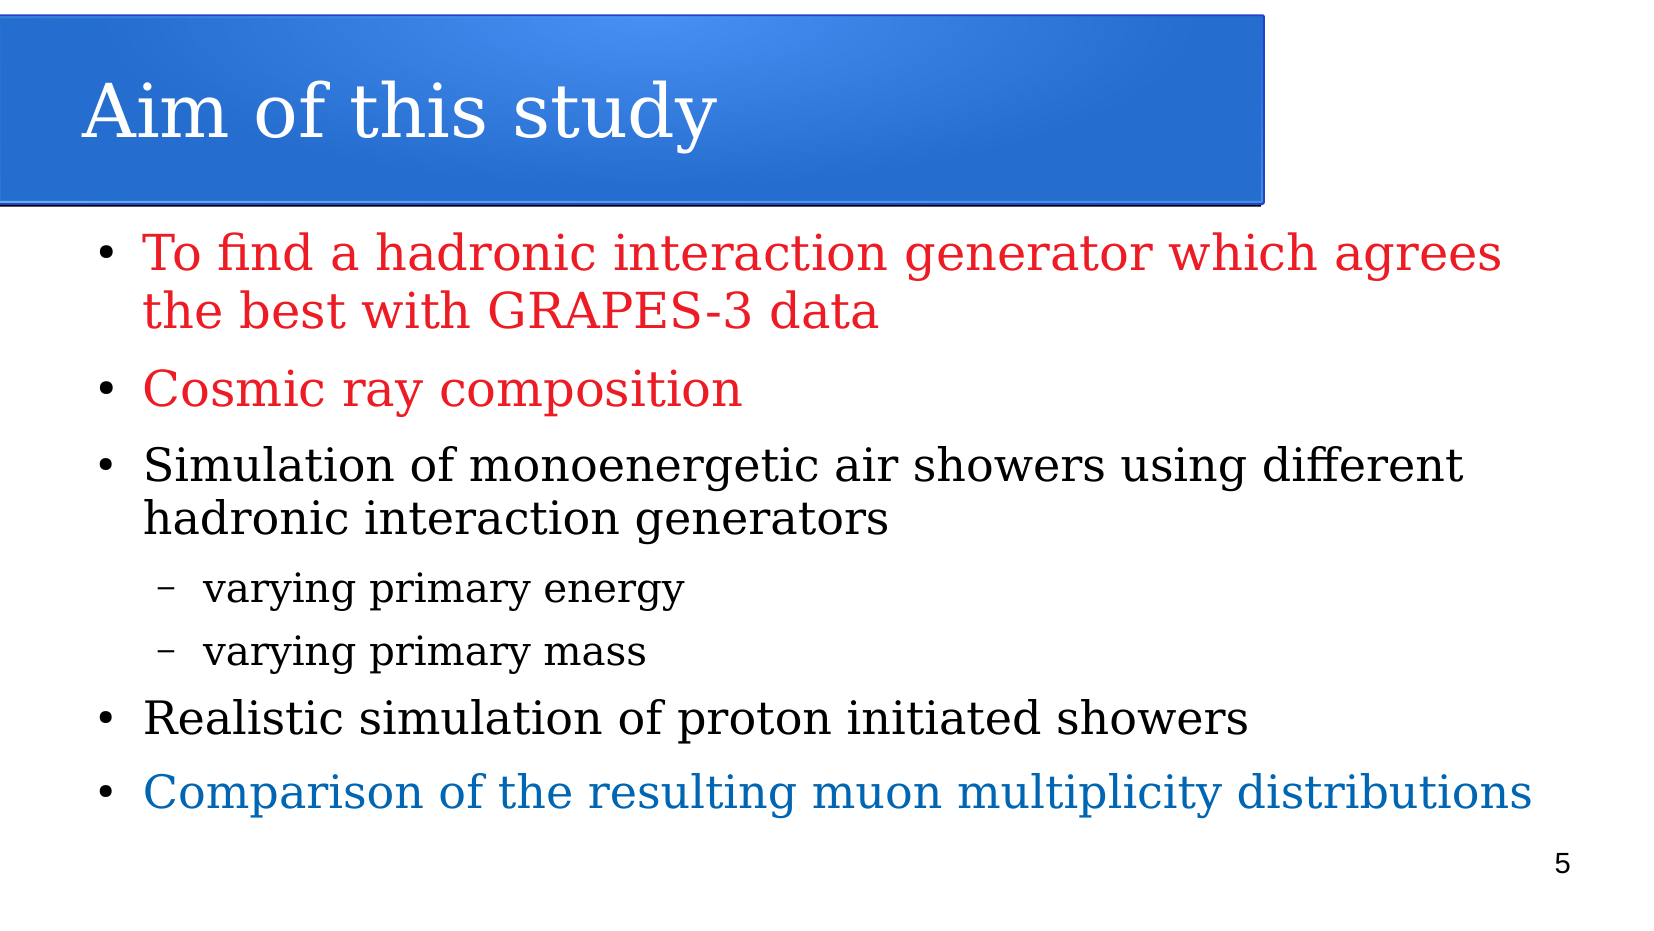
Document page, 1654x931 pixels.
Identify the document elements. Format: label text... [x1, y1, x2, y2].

title Aim of this study [82, 35, 1235, 189]
list To find a hadronic interaction generator which agrees the best with GRAPES-3 data Cosmic ray composition Simulation of monoenergetic air showers using different hadronic interaction generators varying primary energy varying primary mass Realistic simulation of proton initiated showers Comparison of the resulting muon multiplicity distributions [82, 224, 1571, 863]
